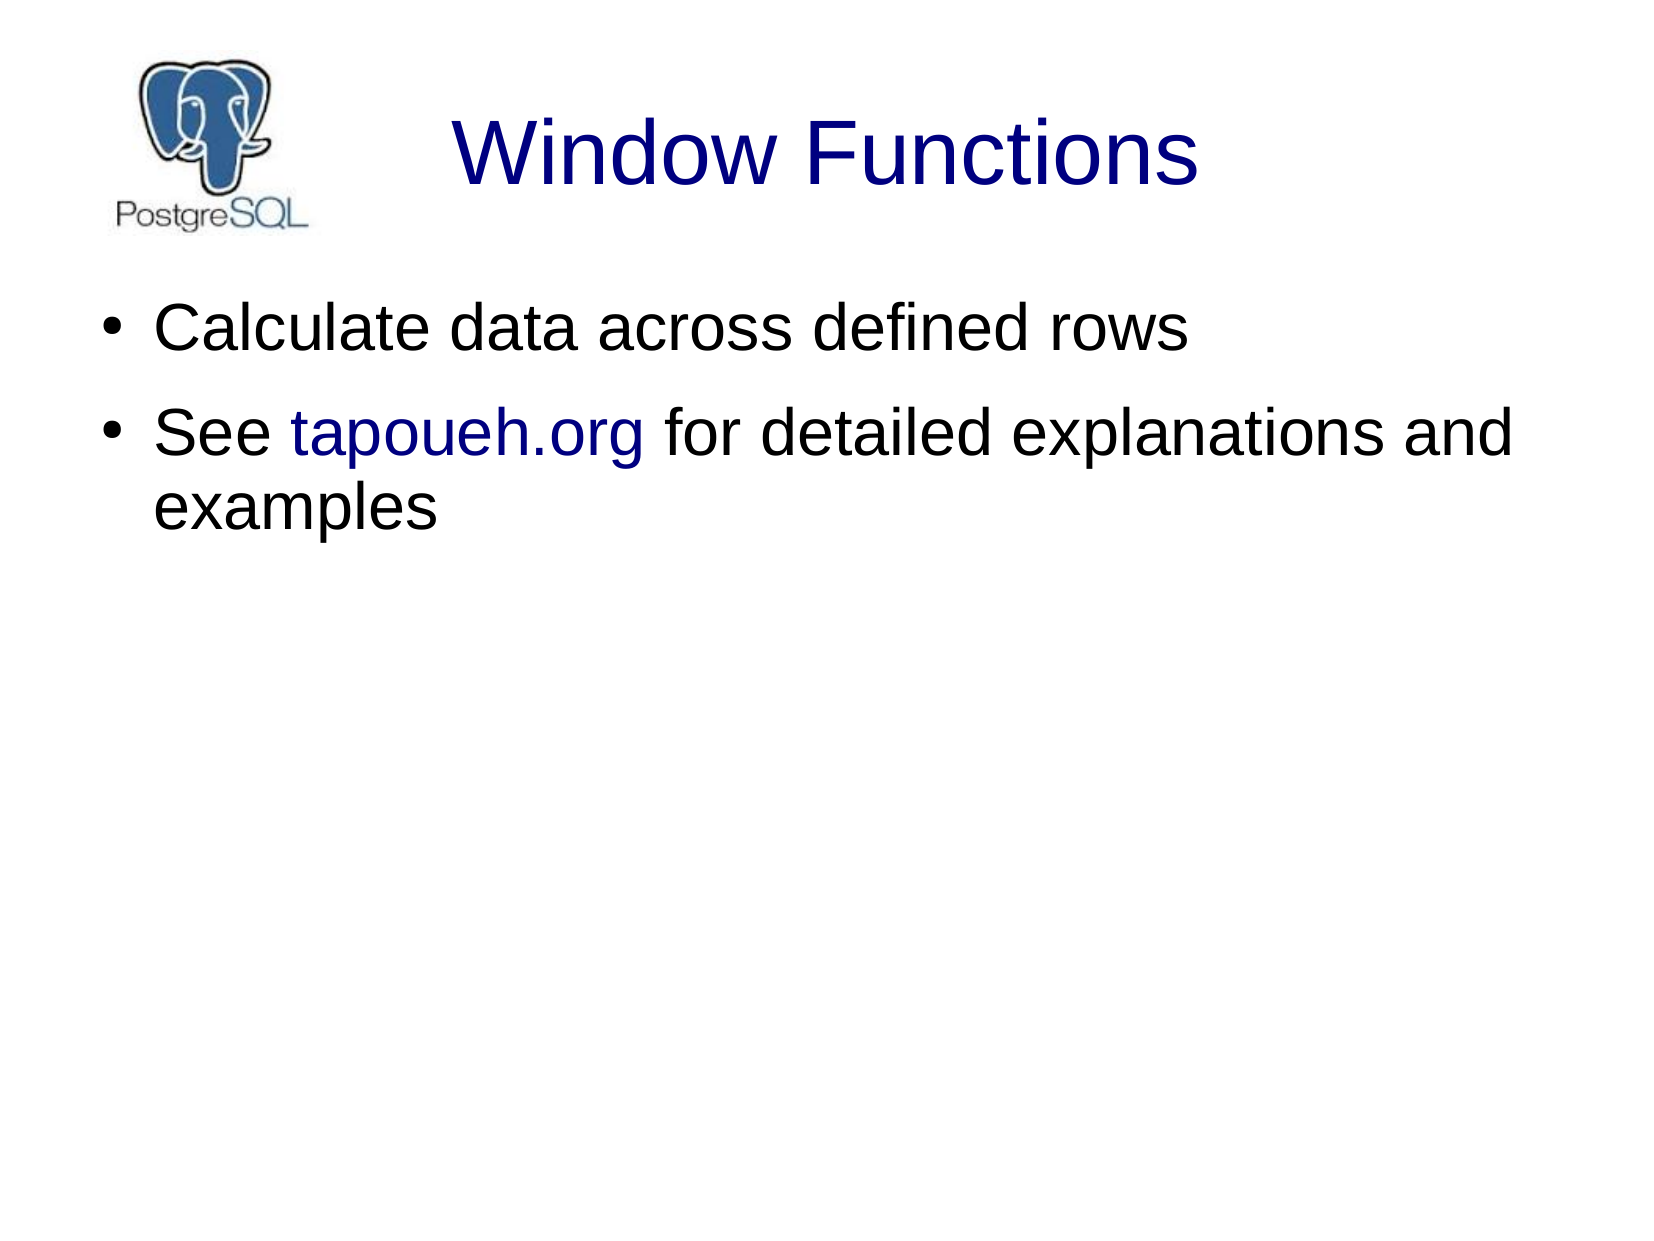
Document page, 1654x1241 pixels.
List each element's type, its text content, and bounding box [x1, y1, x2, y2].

title Window Functions [82, 49, 1571, 257]
picture [58, 50, 356, 236]
list Calculate data across defined rows See tapoueh.org for detailed explanations and examples [82, 290, 1538, 1010]
